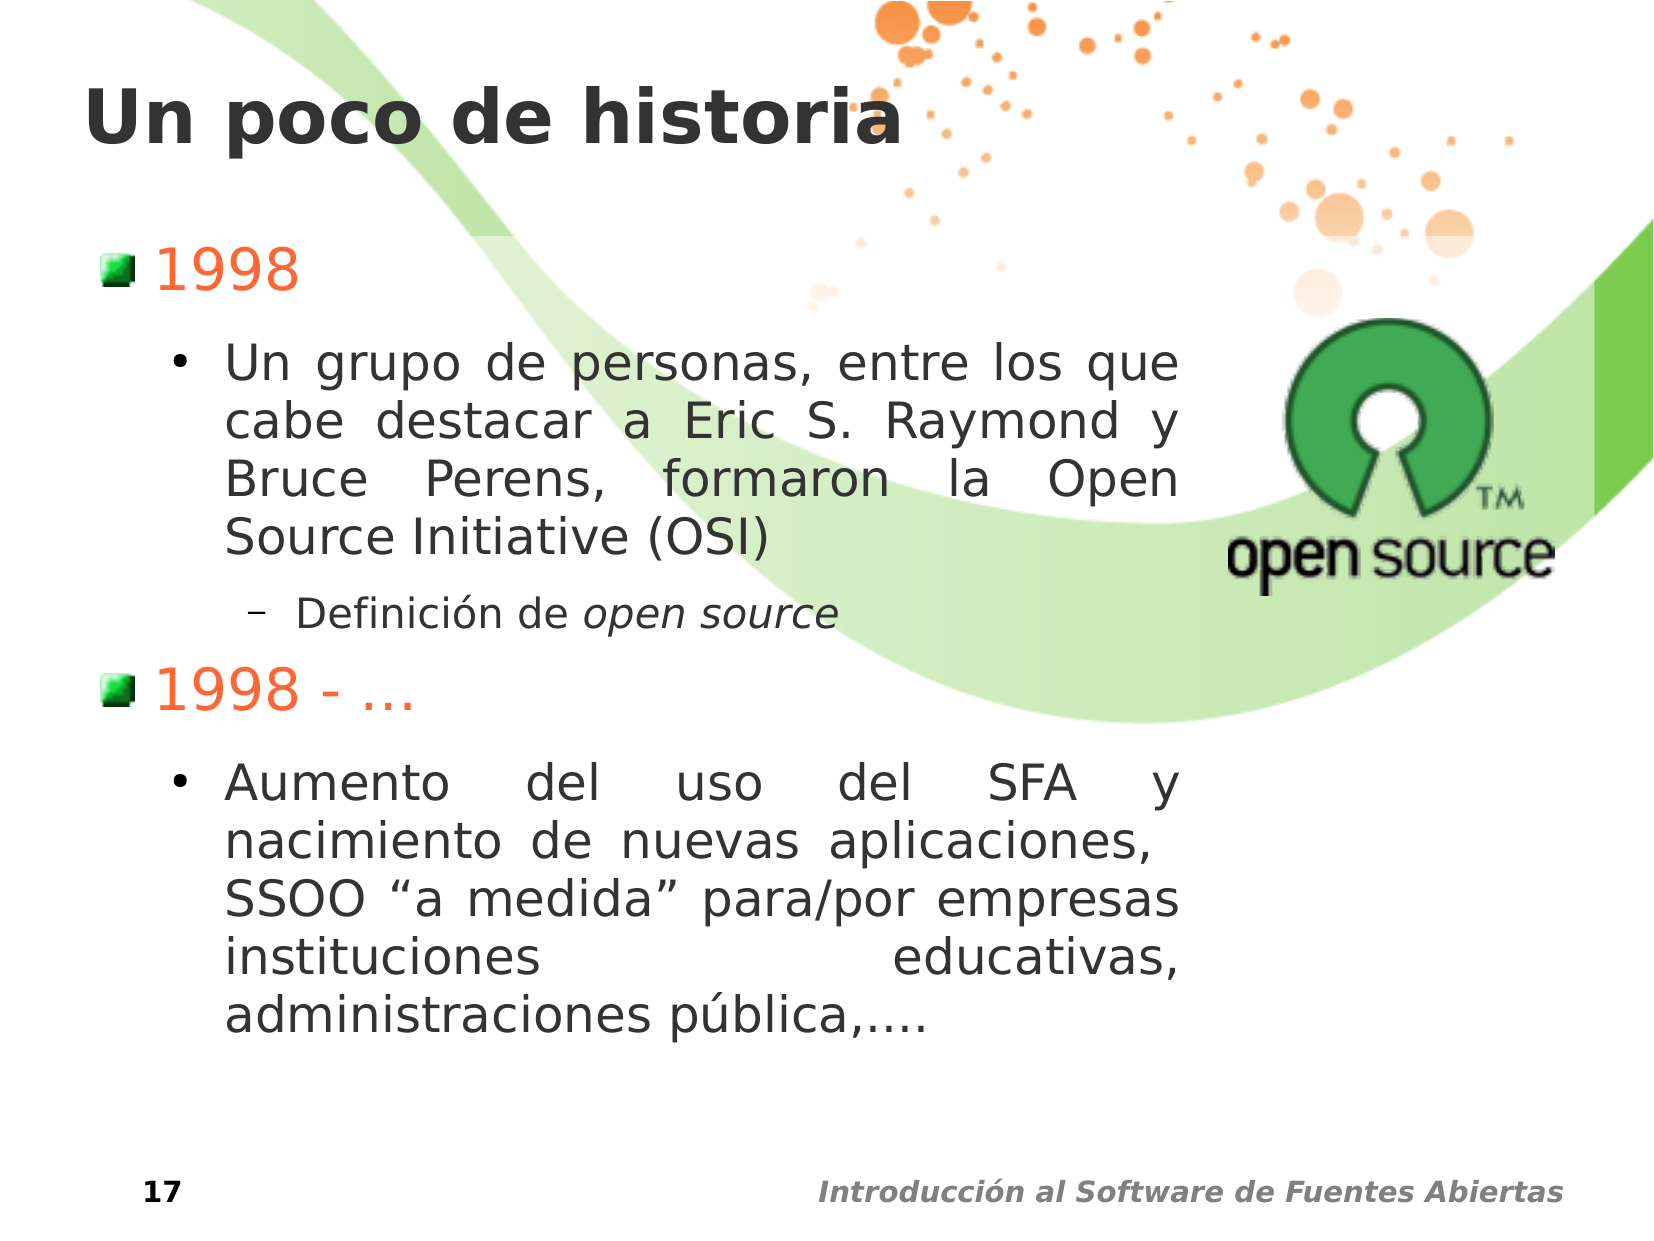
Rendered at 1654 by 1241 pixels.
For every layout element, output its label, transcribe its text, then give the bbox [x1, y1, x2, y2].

title Un poco de historia [82, 29, 1571, 207]
picture [185, 0, 1654, 754]
picture [1228, 318, 1555, 596]
list 1998 Un grupo de personas, entre los que cabe destacar a Eric S. Raymond y Bruce Perens, formaron la Open Source Initiative (OSI) Definición de open source 1998 - … Aumento del uso del SFA y nacimiento de nuevas aplicaciones, SSOO “a medida” para/por empresas instituciones educativas, administraciones pública,.... [82, 236, 1182, 1152]
